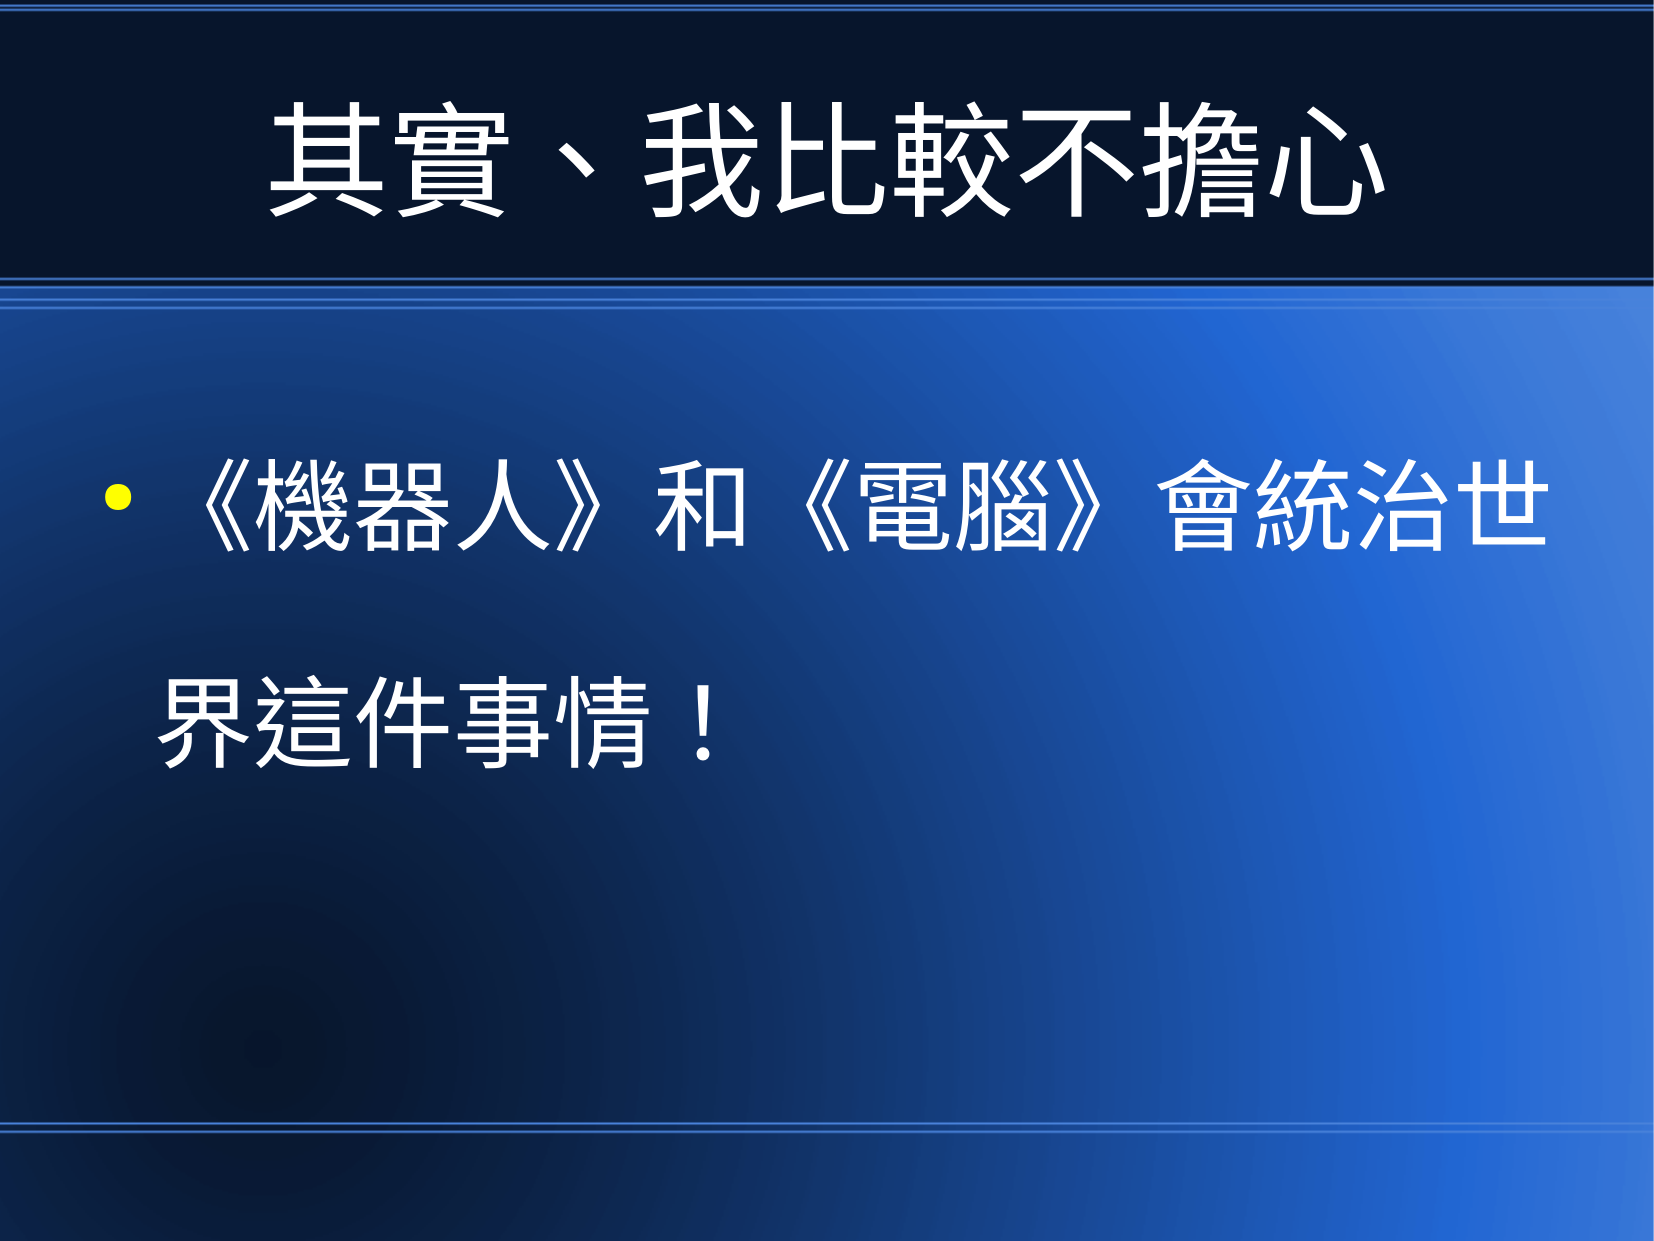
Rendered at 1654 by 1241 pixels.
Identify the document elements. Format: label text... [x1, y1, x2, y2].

title 其實、我比較不擔心 [82, 49, 1571, 257]
list 《機器人》和《電腦》會統治世界這件事情！ [82, 355, 1571, 1241]
picture [0, 0, 1654, 1241]
